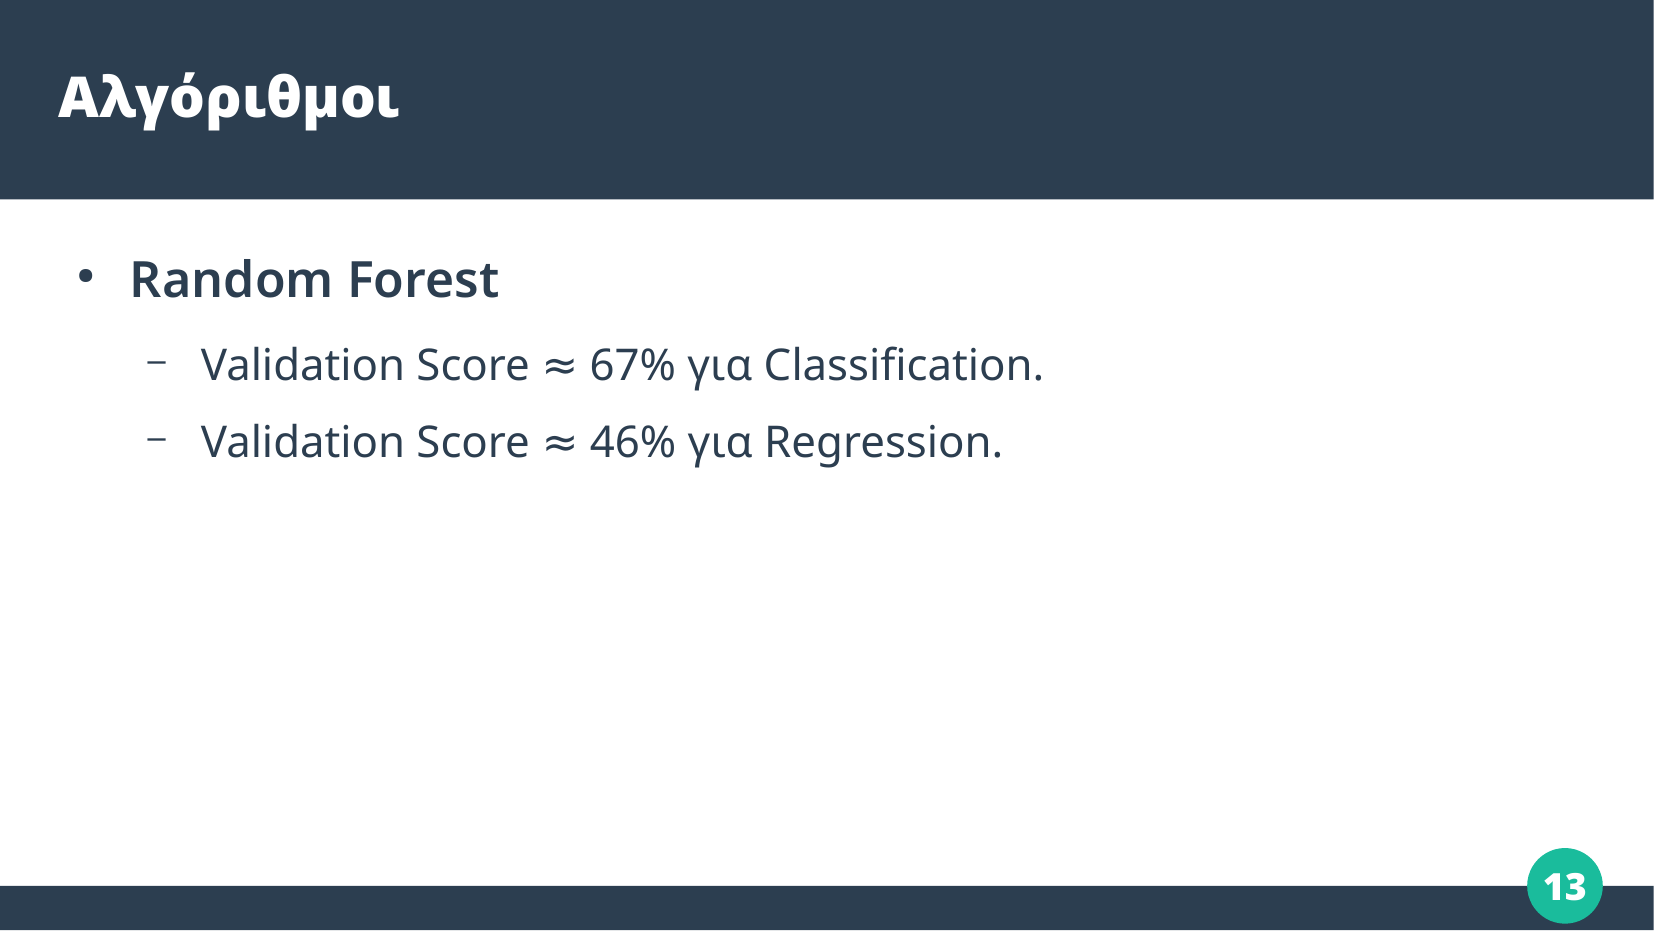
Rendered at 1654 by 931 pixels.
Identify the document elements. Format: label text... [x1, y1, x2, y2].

list Random Forest Validation Score ≈ 67% για Classification. Validation Score ≈ 46% για Regression. [59, 243, 1595, 864]
title Αλγόριθμοι [59, 37, 1595, 156]
